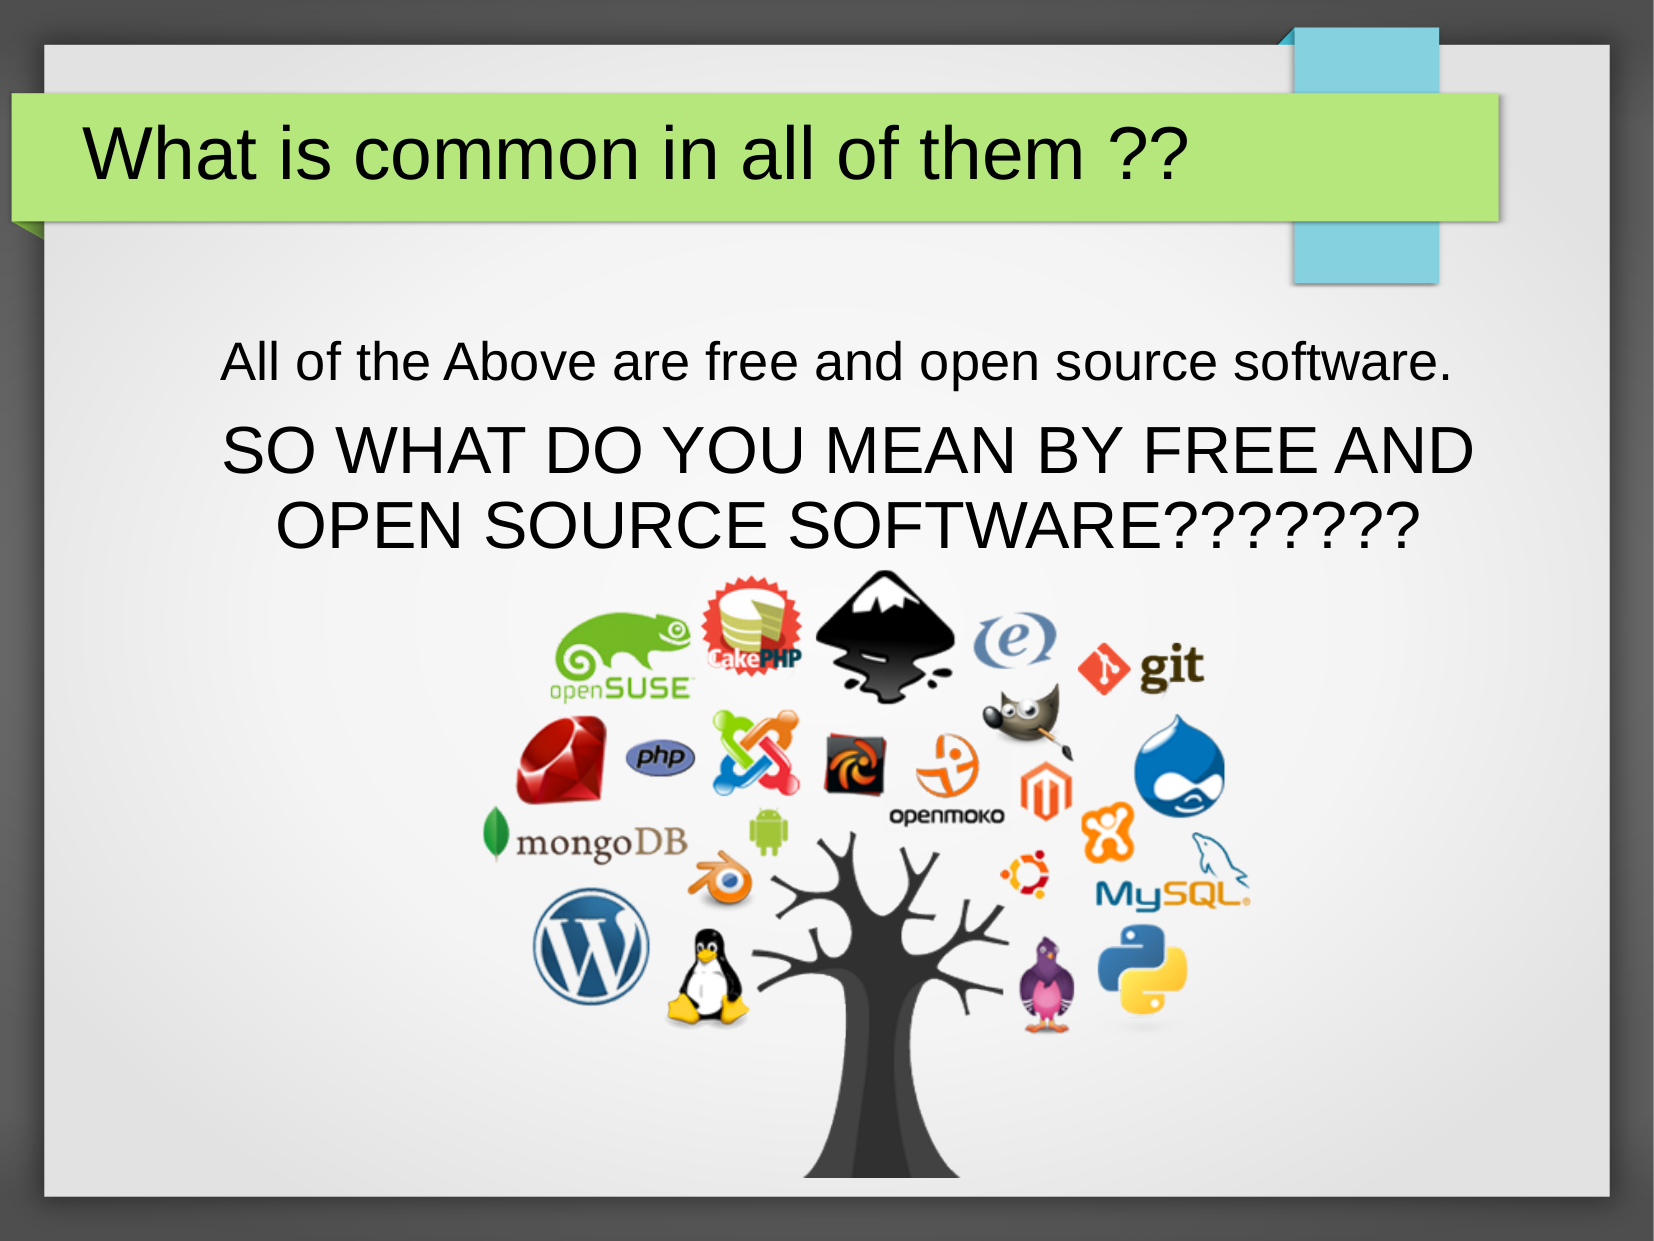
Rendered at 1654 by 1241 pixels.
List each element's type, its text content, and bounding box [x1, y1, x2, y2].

title What is common in all of them ?? [82, 94, 1264, 150]
text_box SO WHAT DO YOU MEAN BY FREE AND OPEN SOURCE SOFTWARE??????? [166, 405, 1532, 901]
picture [0, 0, 1654, 1241]
list All of the Above are free and open source software. [75, 150, 1564, 871]
